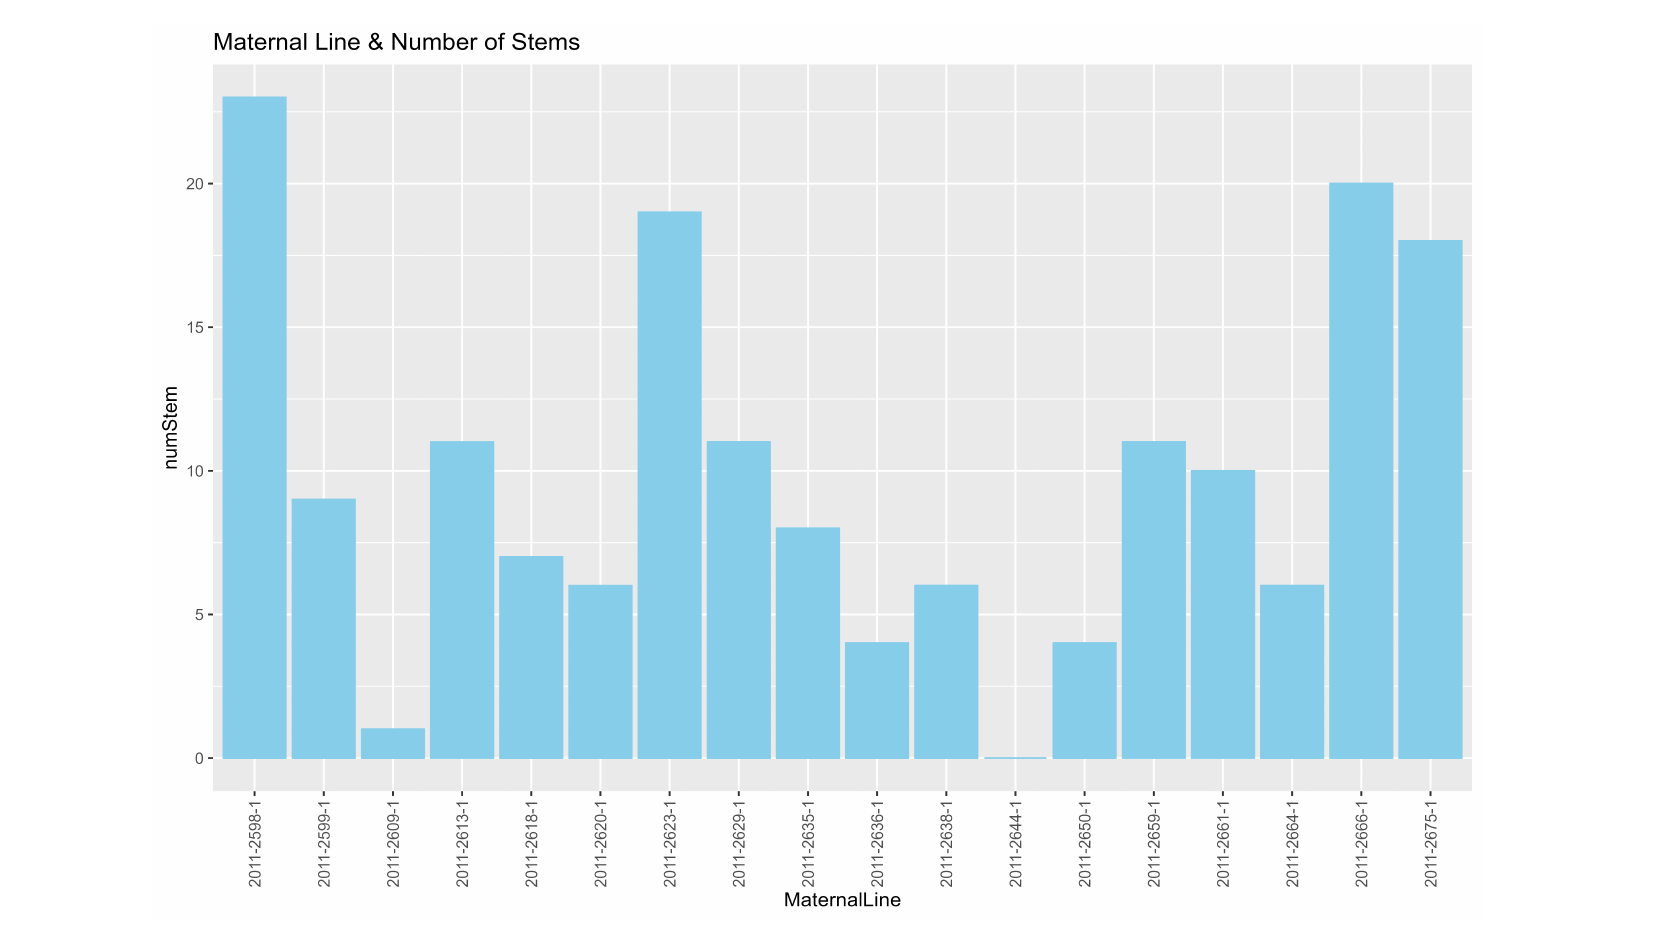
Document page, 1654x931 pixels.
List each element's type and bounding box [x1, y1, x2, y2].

picture [152, 23, 1482, 920]
